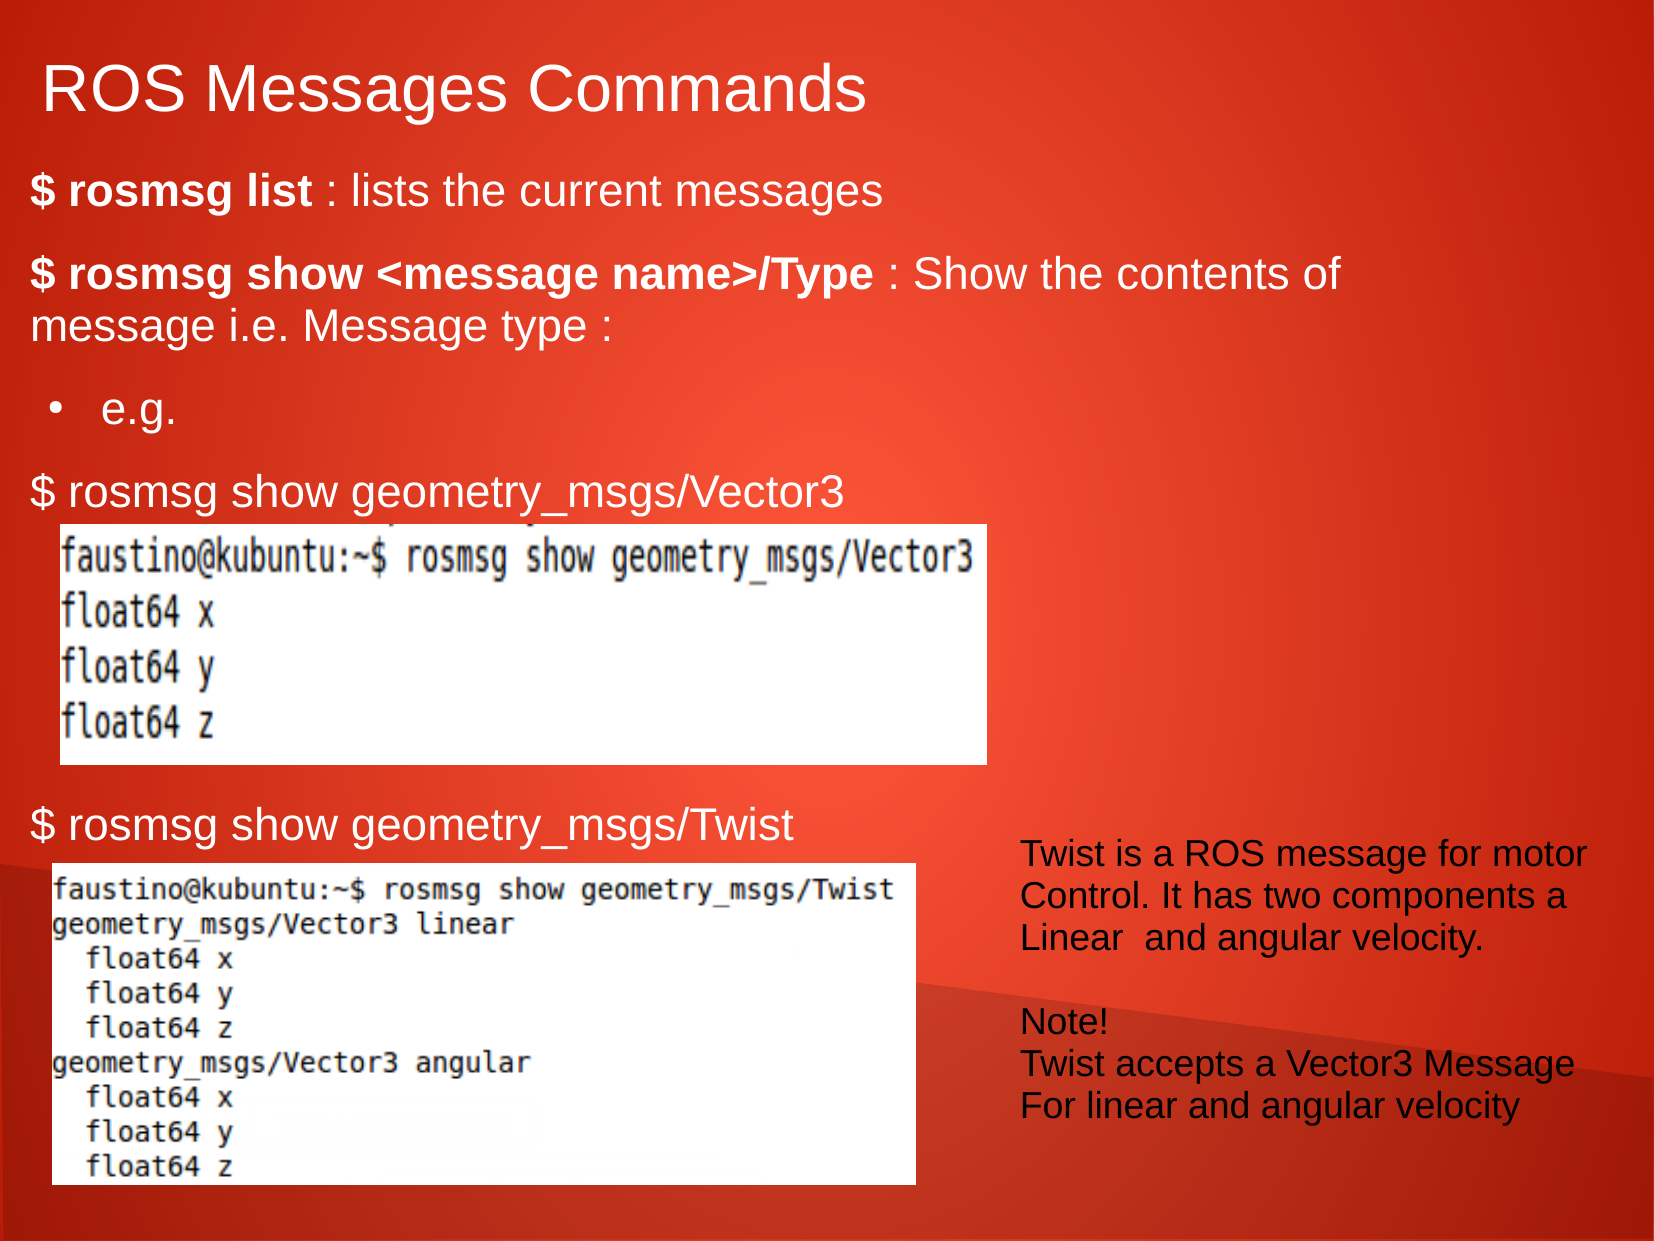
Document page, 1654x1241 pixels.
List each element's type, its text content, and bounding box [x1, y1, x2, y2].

picture [60, 524, 987, 766]
text_box Twist is a ROS message for motor Control. It has two components a Linear and angular velocity. Note! Twist accepts a Vector3 Message For linear and angular velocity [1005, 825, 1604, 1134]
list $ rosmsg list : lists the current messages $ rosmsg show <message name>/Type : Show the contents of message i.e. Message type : e.g. $ rosmsg show geometry_msgs/Vector3 $ rosmsg show geometry_msgs/Twist [30, 165, 1519, 1216]
title ROS Messages Commands [41, 30, 1306, 148]
picture [52, 863, 916, 1186]
